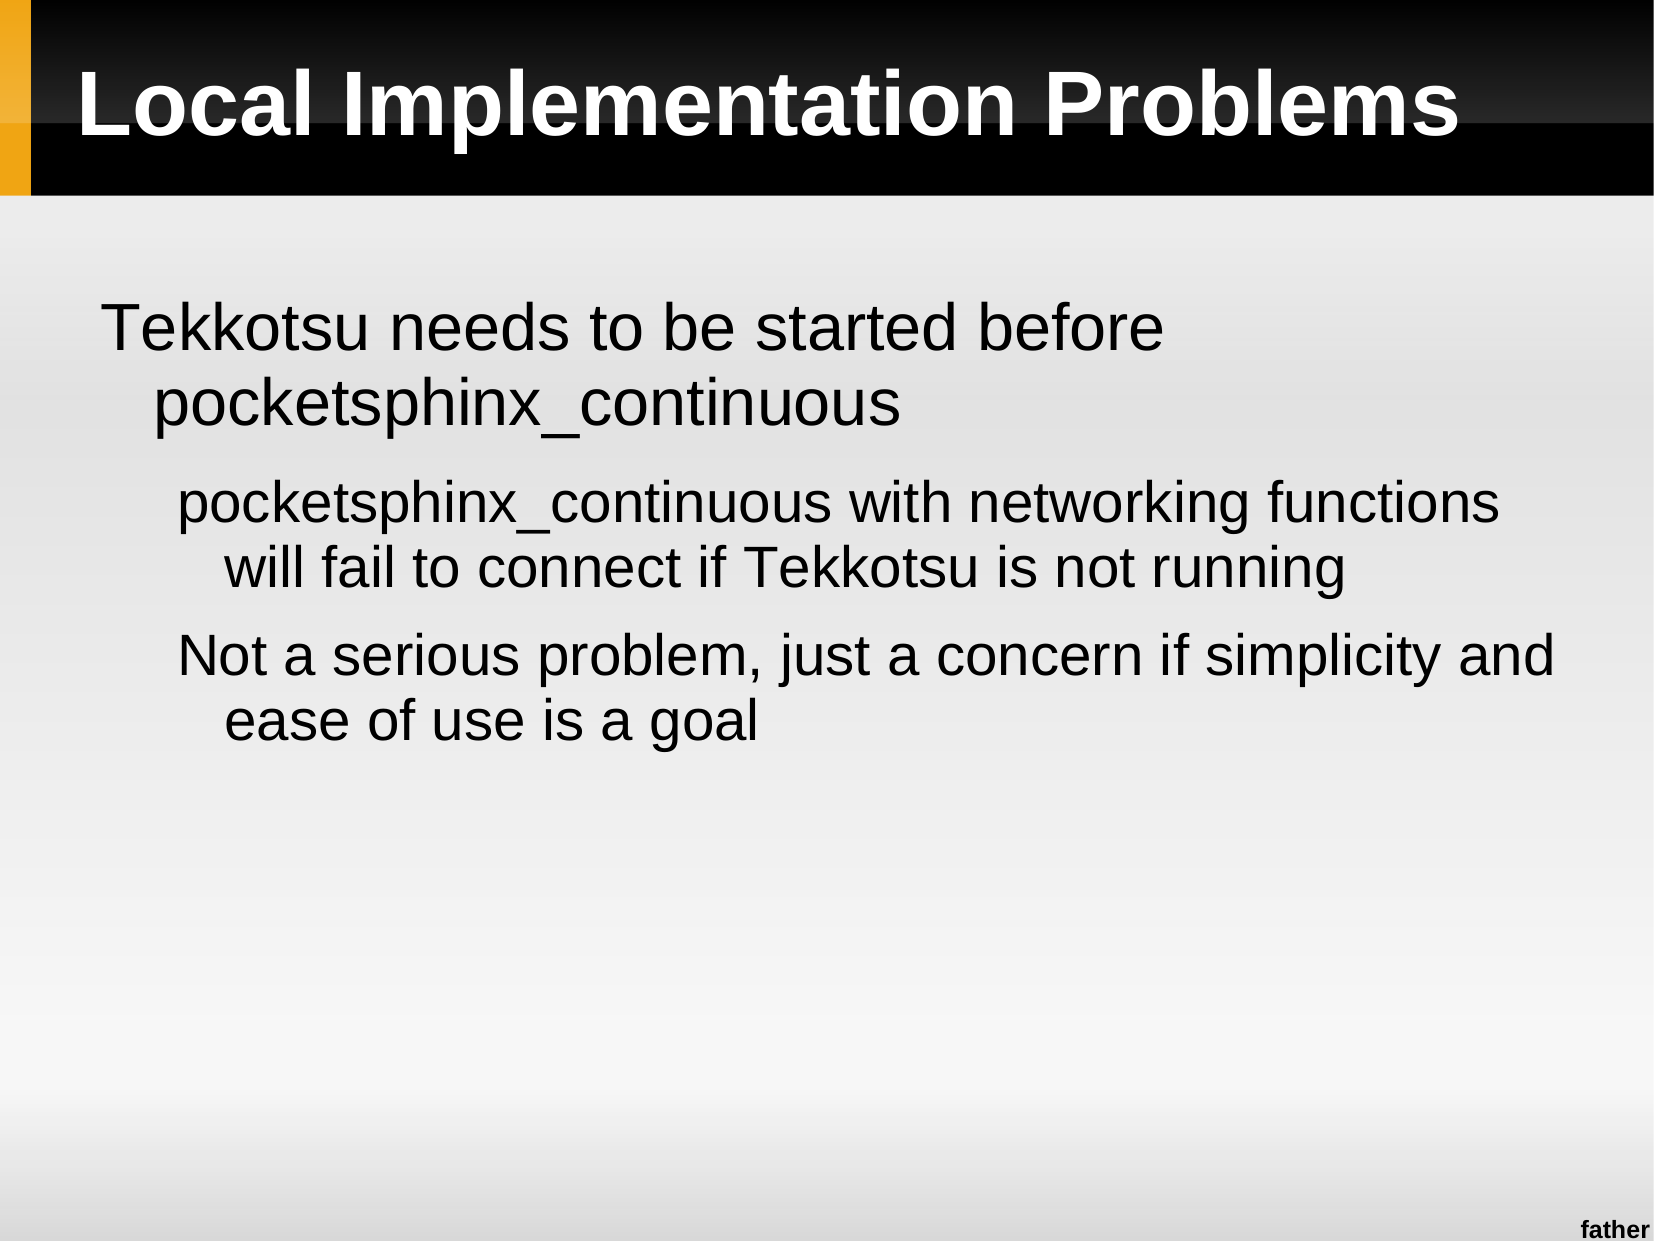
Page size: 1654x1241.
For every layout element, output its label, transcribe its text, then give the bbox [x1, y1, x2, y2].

title father [1312, 1200, 1651, 1241]
picture [0, 0, 1654, 1241]
list Tekkotsu needs to be started before pocketsphinx_continuous pocketsphinx_continuous with networking functions will fail to connect if Tekkotsu is not running Not a serious problem, just a concern if simplicity and ease of use is a goal [82, 290, 1571, 1094]
title Local Implementation Problems [76, 7, 1565, 200]
